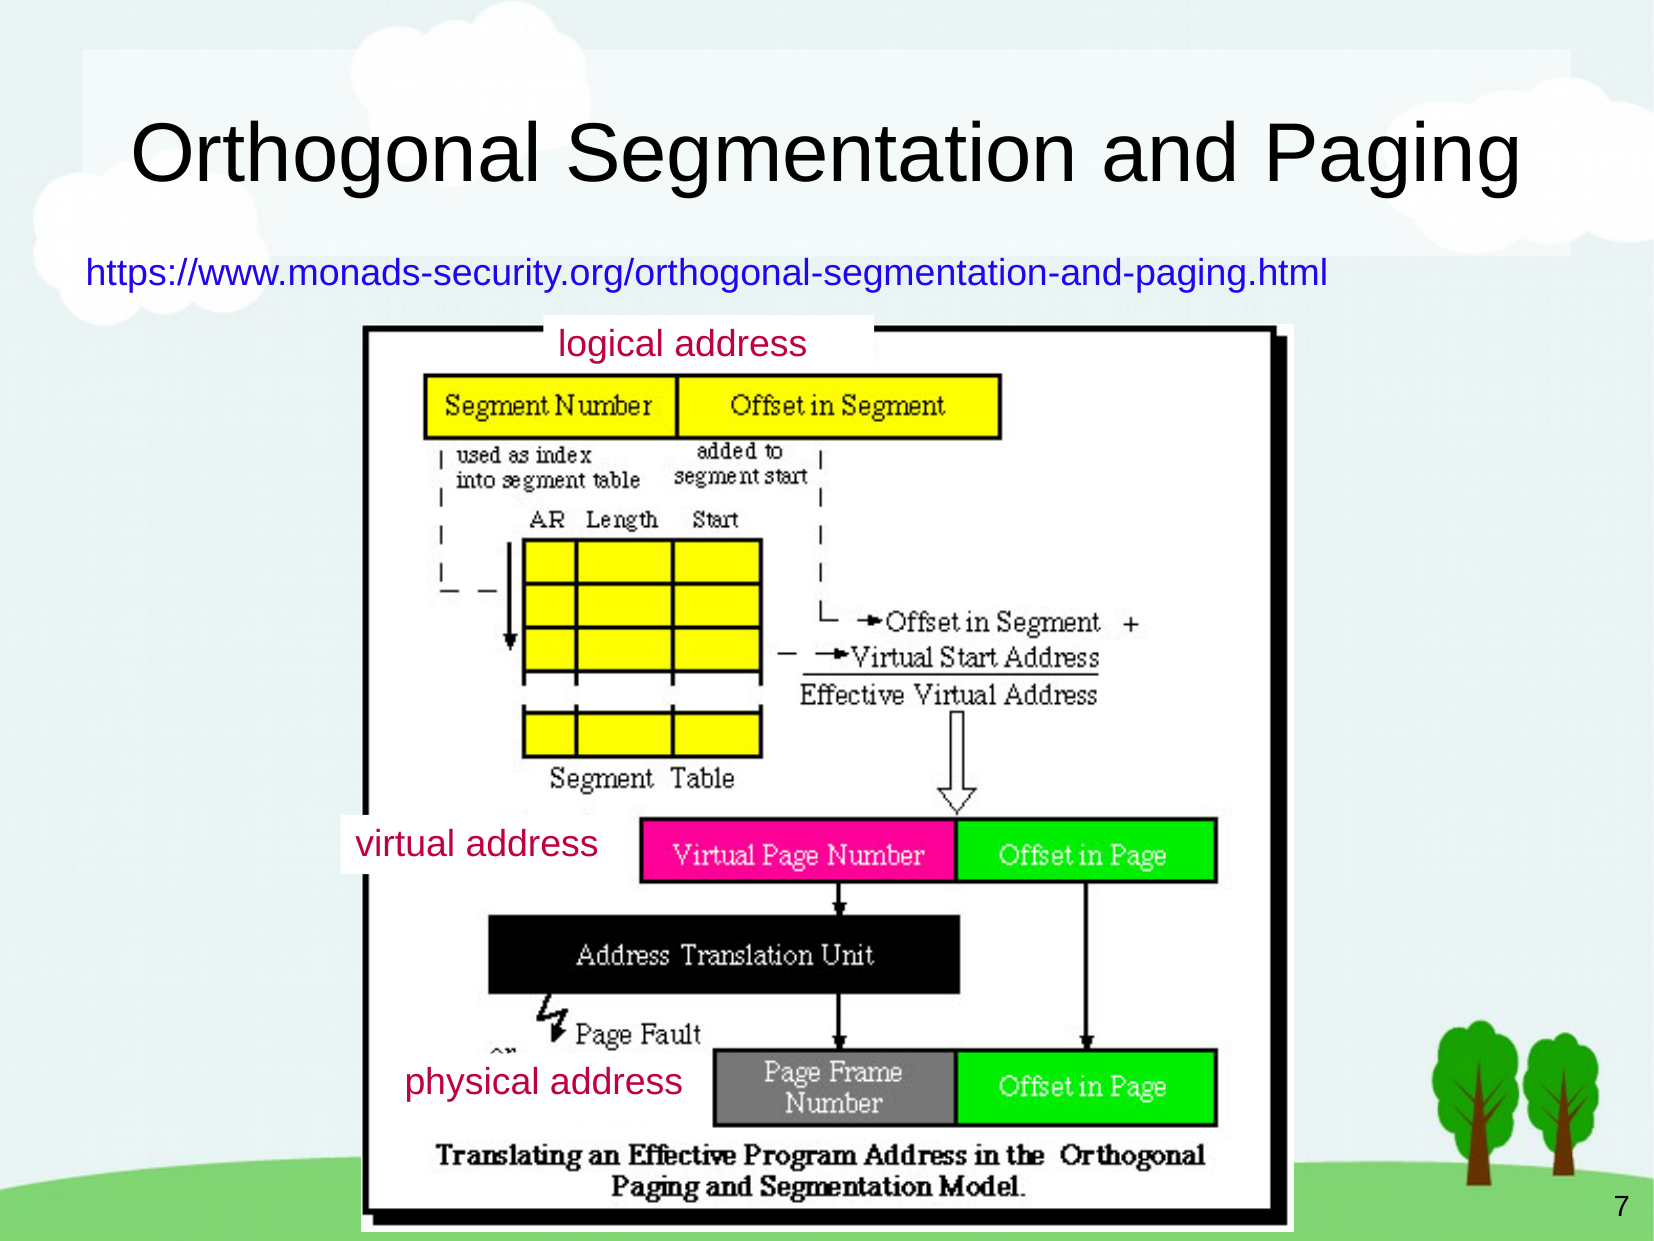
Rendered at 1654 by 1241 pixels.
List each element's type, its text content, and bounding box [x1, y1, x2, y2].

text_box https://www.monads-security.org/orthogonal-segmentation-and-paging.html [70, 244, 1347, 302]
text_box virtual address [340, 814, 615, 875]
picture [0, 0, 1654, 1241]
title Orthogonal Segmentation and Paging [82, 49, 1571, 257]
text_box physical address [389, 1053, 709, 1123]
text_box logical address [543, 315, 875, 373]
